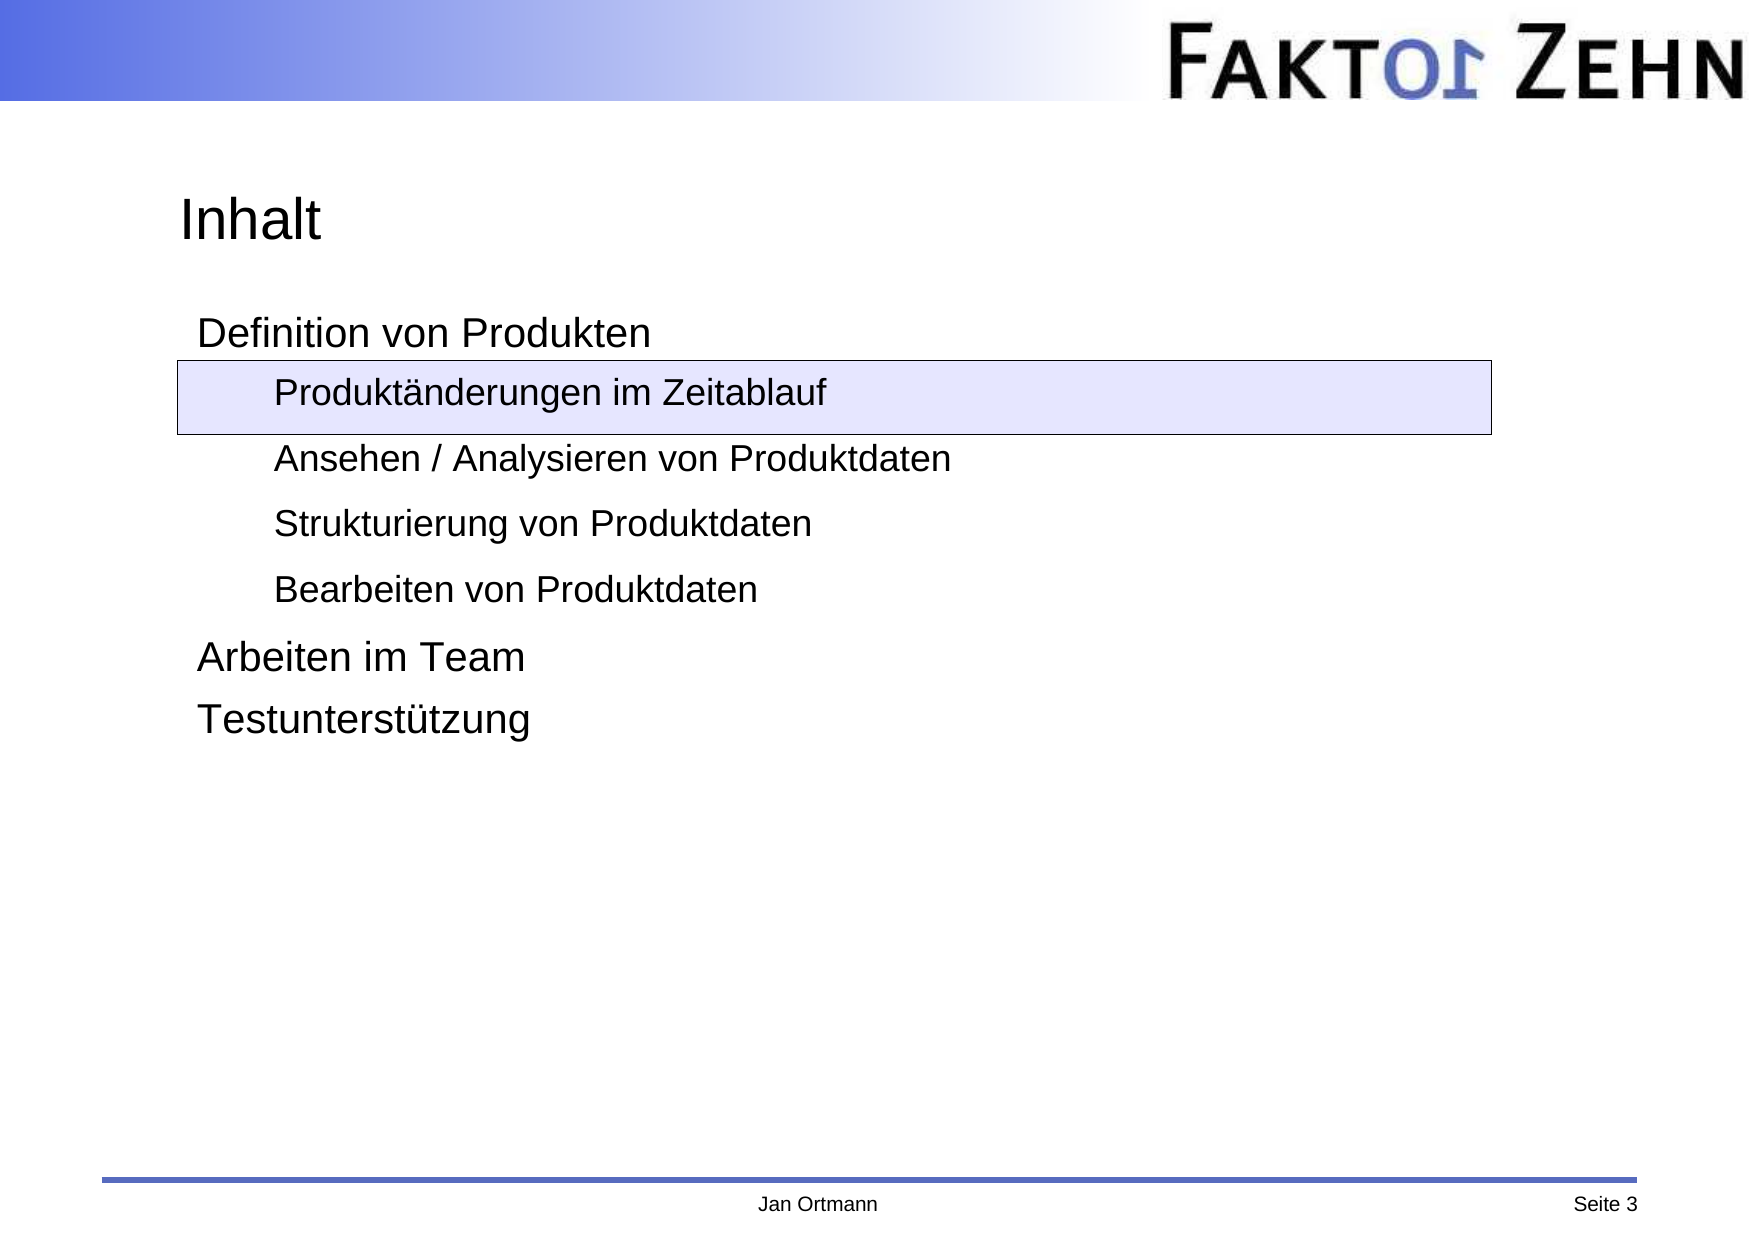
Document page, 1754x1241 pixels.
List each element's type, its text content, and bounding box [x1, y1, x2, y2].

title Inhalt [179, 142, 1576, 296]
picture [1162, 7, 1752, 100]
list Definition von Produkten Produktänderungen im Zeitablauf Ansehen / Analysieren von Produktdaten Strukturierung von Produktdaten Bearbeiten von Produktdaten Arbeiten im Team Testunterstützung [179, 310, 1576, 1078]
